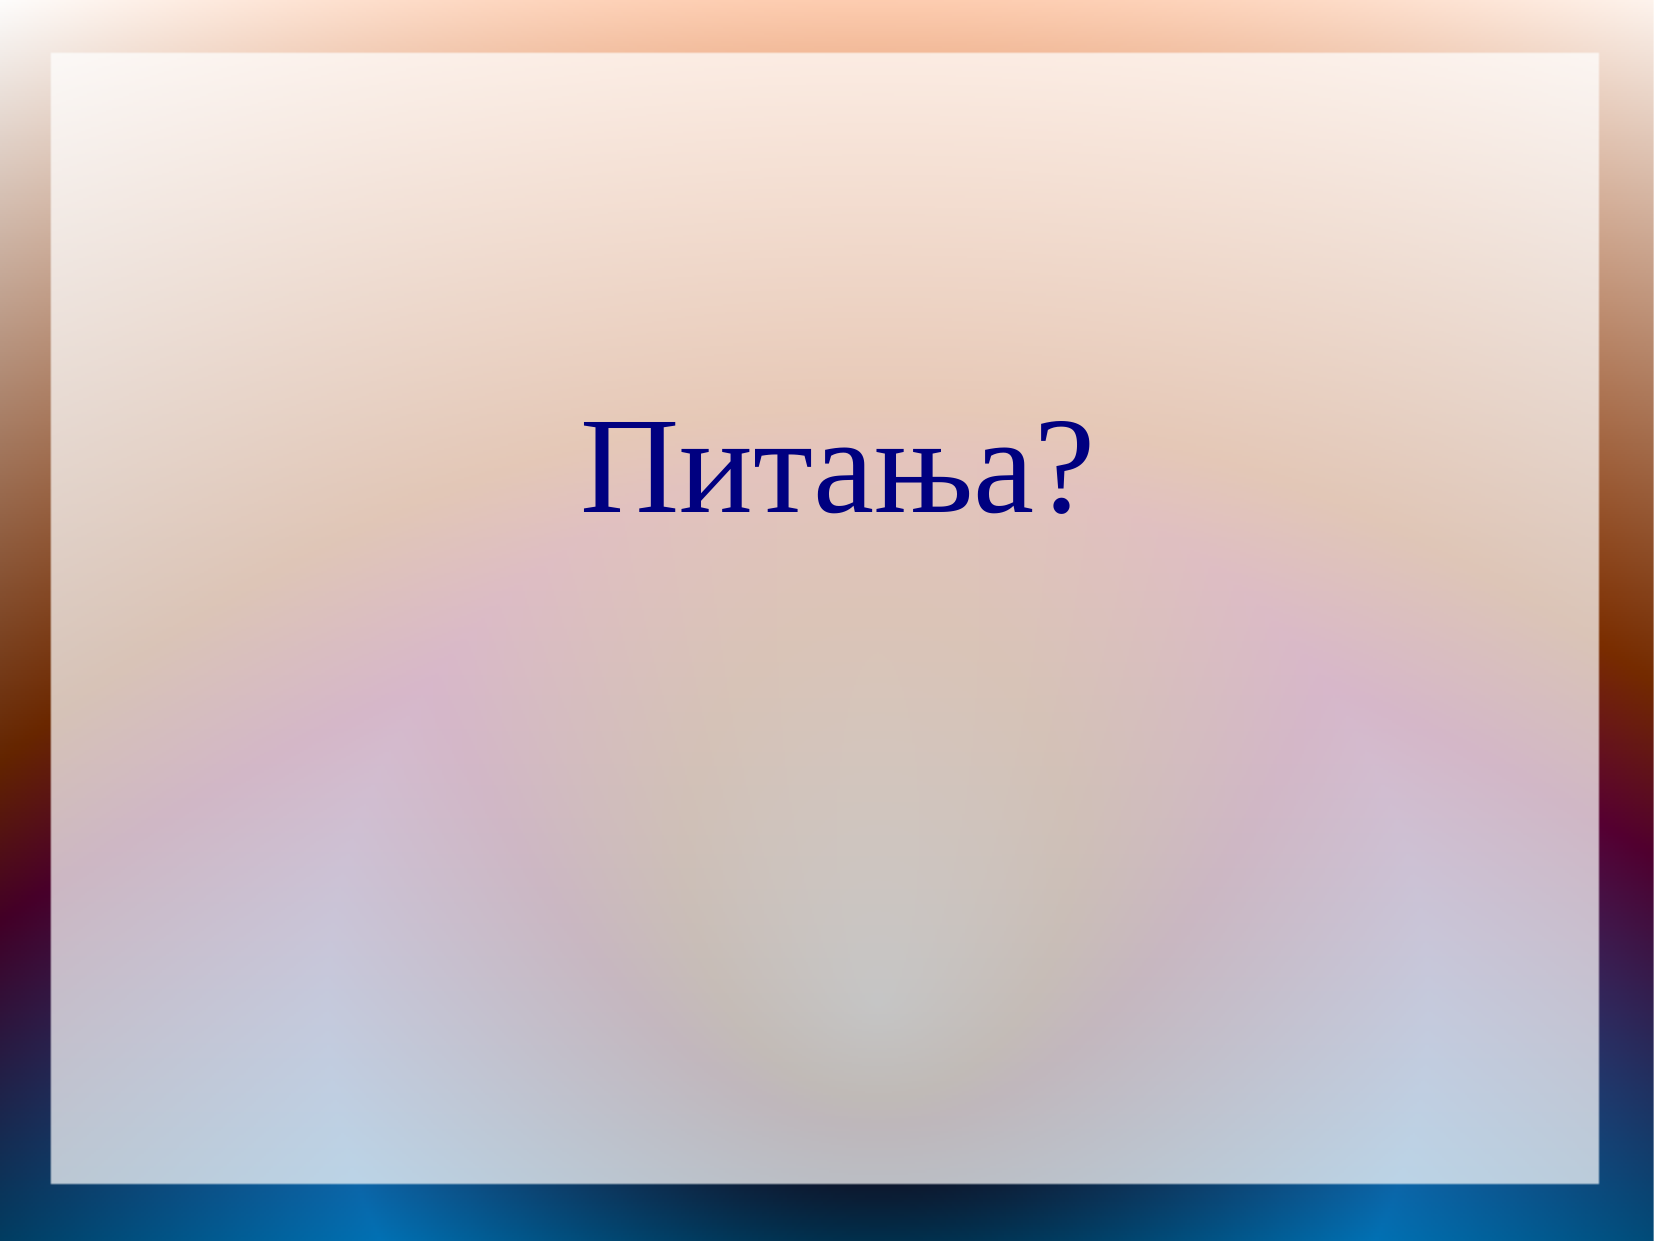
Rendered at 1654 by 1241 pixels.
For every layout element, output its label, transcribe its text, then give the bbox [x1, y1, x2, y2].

picture [0, 0, 1654, 1241]
list Питања? [510, 390, 1171, 939]
